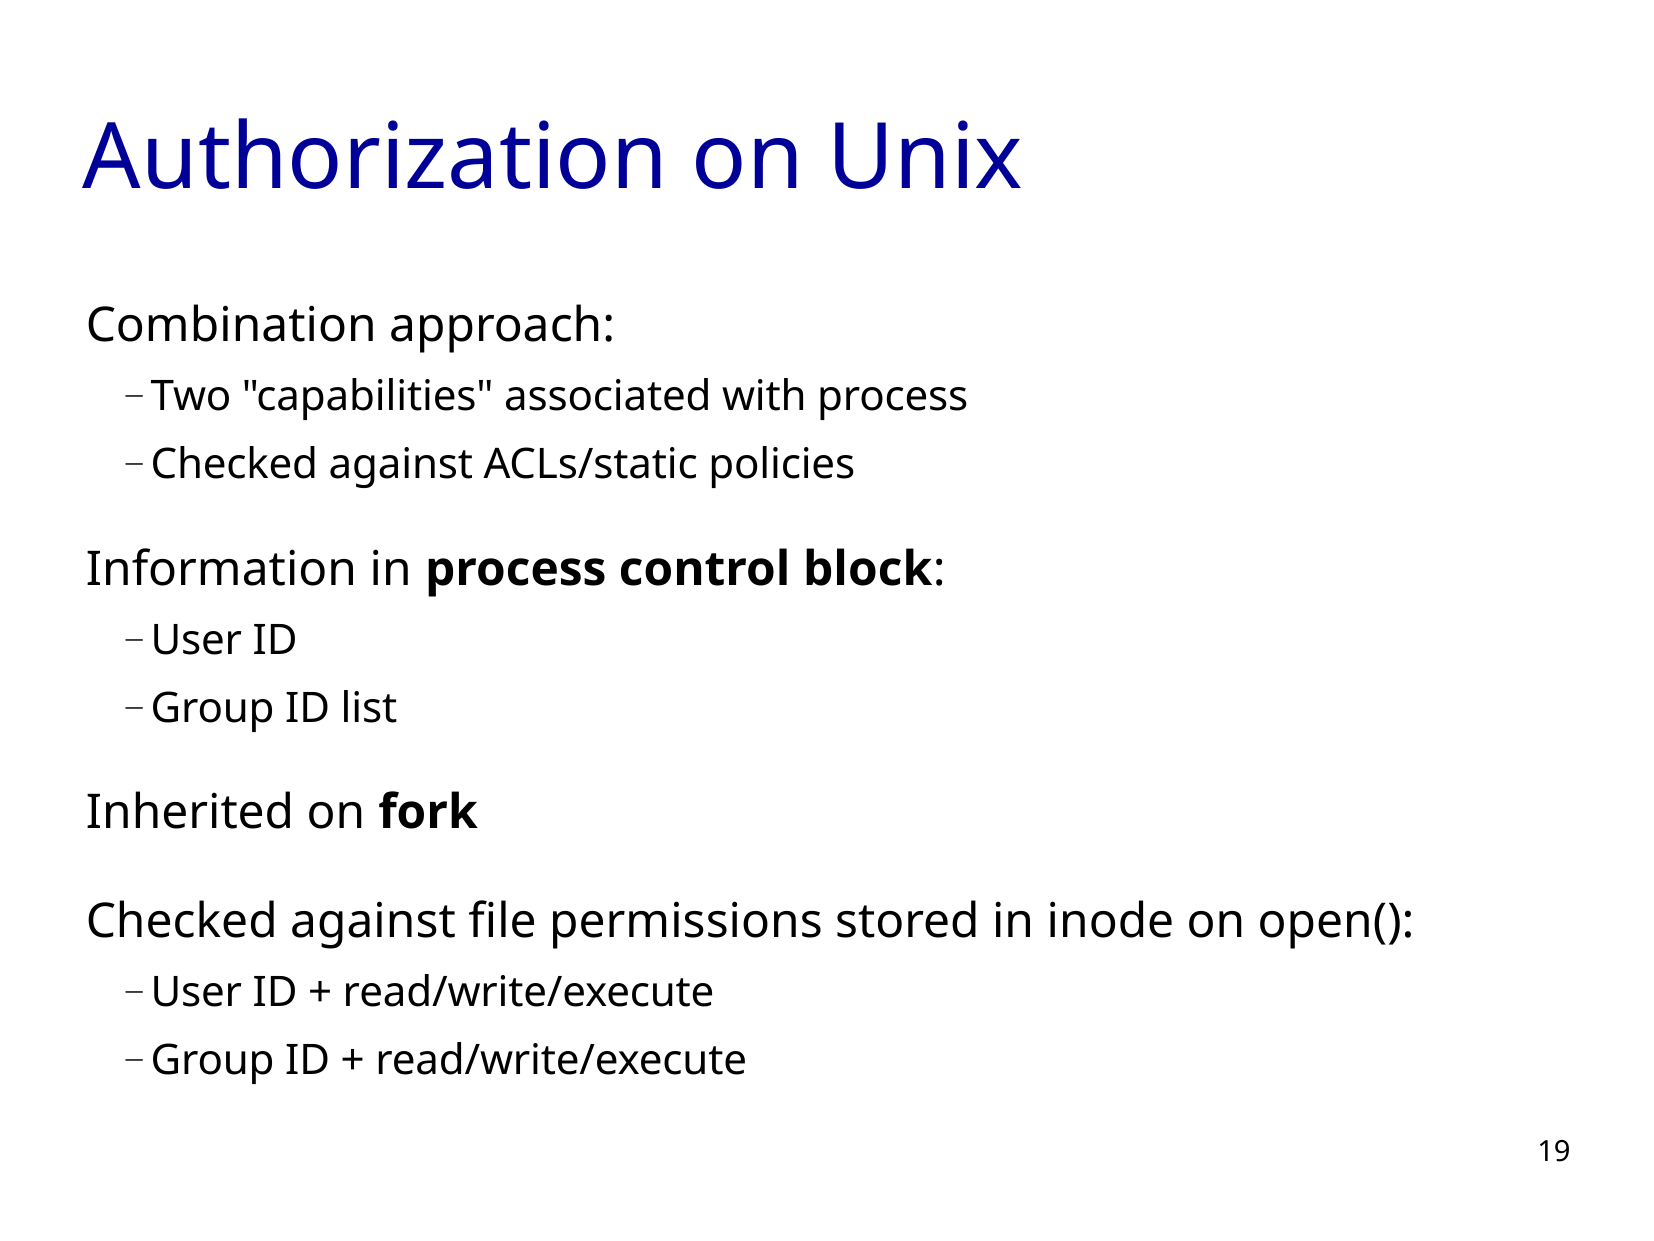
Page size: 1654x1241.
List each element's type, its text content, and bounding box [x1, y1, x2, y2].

title Authorization on Unix [82, 49, 1571, 257]
list Combination approach: Two "capabilities" associated with process Checked against ACLs/static policies Information in process control block: User ID Group ID list Inherited on fork Checked against file permissions stored in inode on open(): User ID + read/write/execute Group ID + read/write/execute [60, 290, 1571, 1096]
